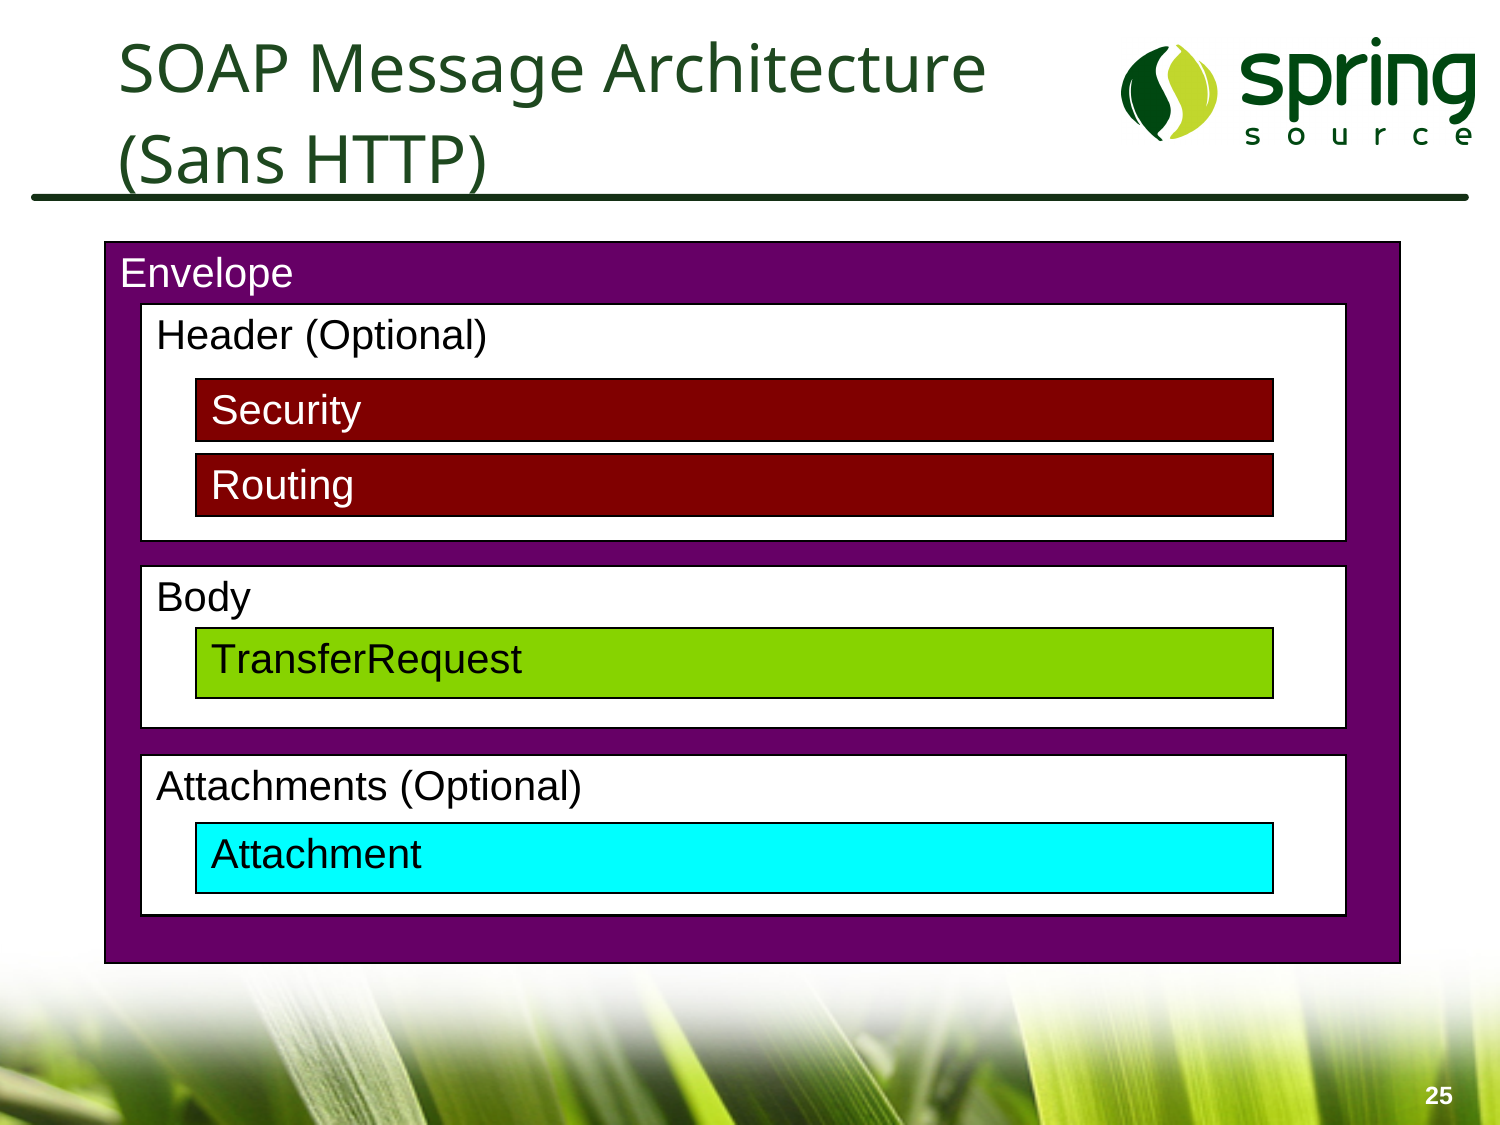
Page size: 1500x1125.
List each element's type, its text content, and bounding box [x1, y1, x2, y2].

title SOAP Message Architecture (Sans HTTP) [103, 13, 1136, 191]
picture [1136, 37, 1475, 145]
text_box Header (Optional) [141, 304, 1346, 541]
text_box Body [141, 566, 1346, 728]
text_box Security [196, 379, 1273, 442]
picture [0, 944, 1500, 1125]
text_box Envelope [104, 241, 1401, 964]
text_box Attachment [196, 823, 1273, 893]
text_box Routing [196, 453, 1273, 517]
text_box TransferRequest [196, 628, 1273, 698]
text_box Attachments (Optional) [141, 755, 1346, 916]
